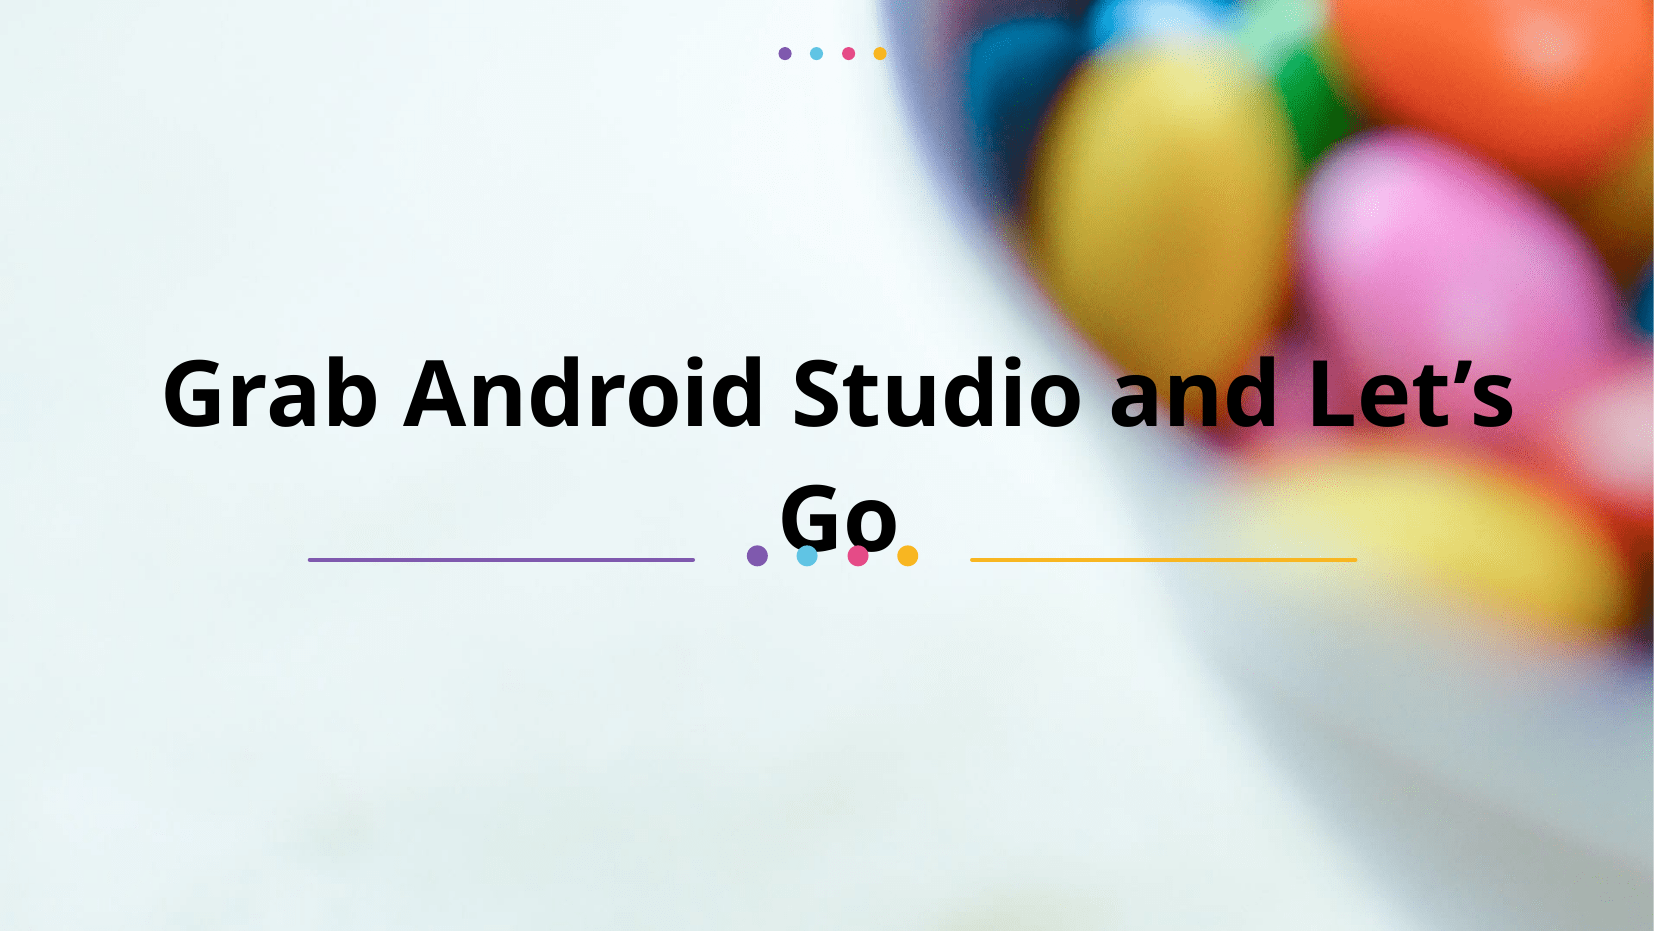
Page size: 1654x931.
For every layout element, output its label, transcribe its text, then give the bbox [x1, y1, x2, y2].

text_box [847, 545, 869, 567]
text_box [873, 47, 887, 61]
text_box [809, 47, 824, 61]
text_box [842, 47, 856, 61]
text_box [796, 545, 818, 567]
picture [0, 0, 1654, 931]
text_box [897, 545, 919, 567]
title Grab Android Studio and Let’s Go [94, 376, 1583, 532]
text_box [778, 47, 792, 61]
text_box [746, 545, 768, 567]
